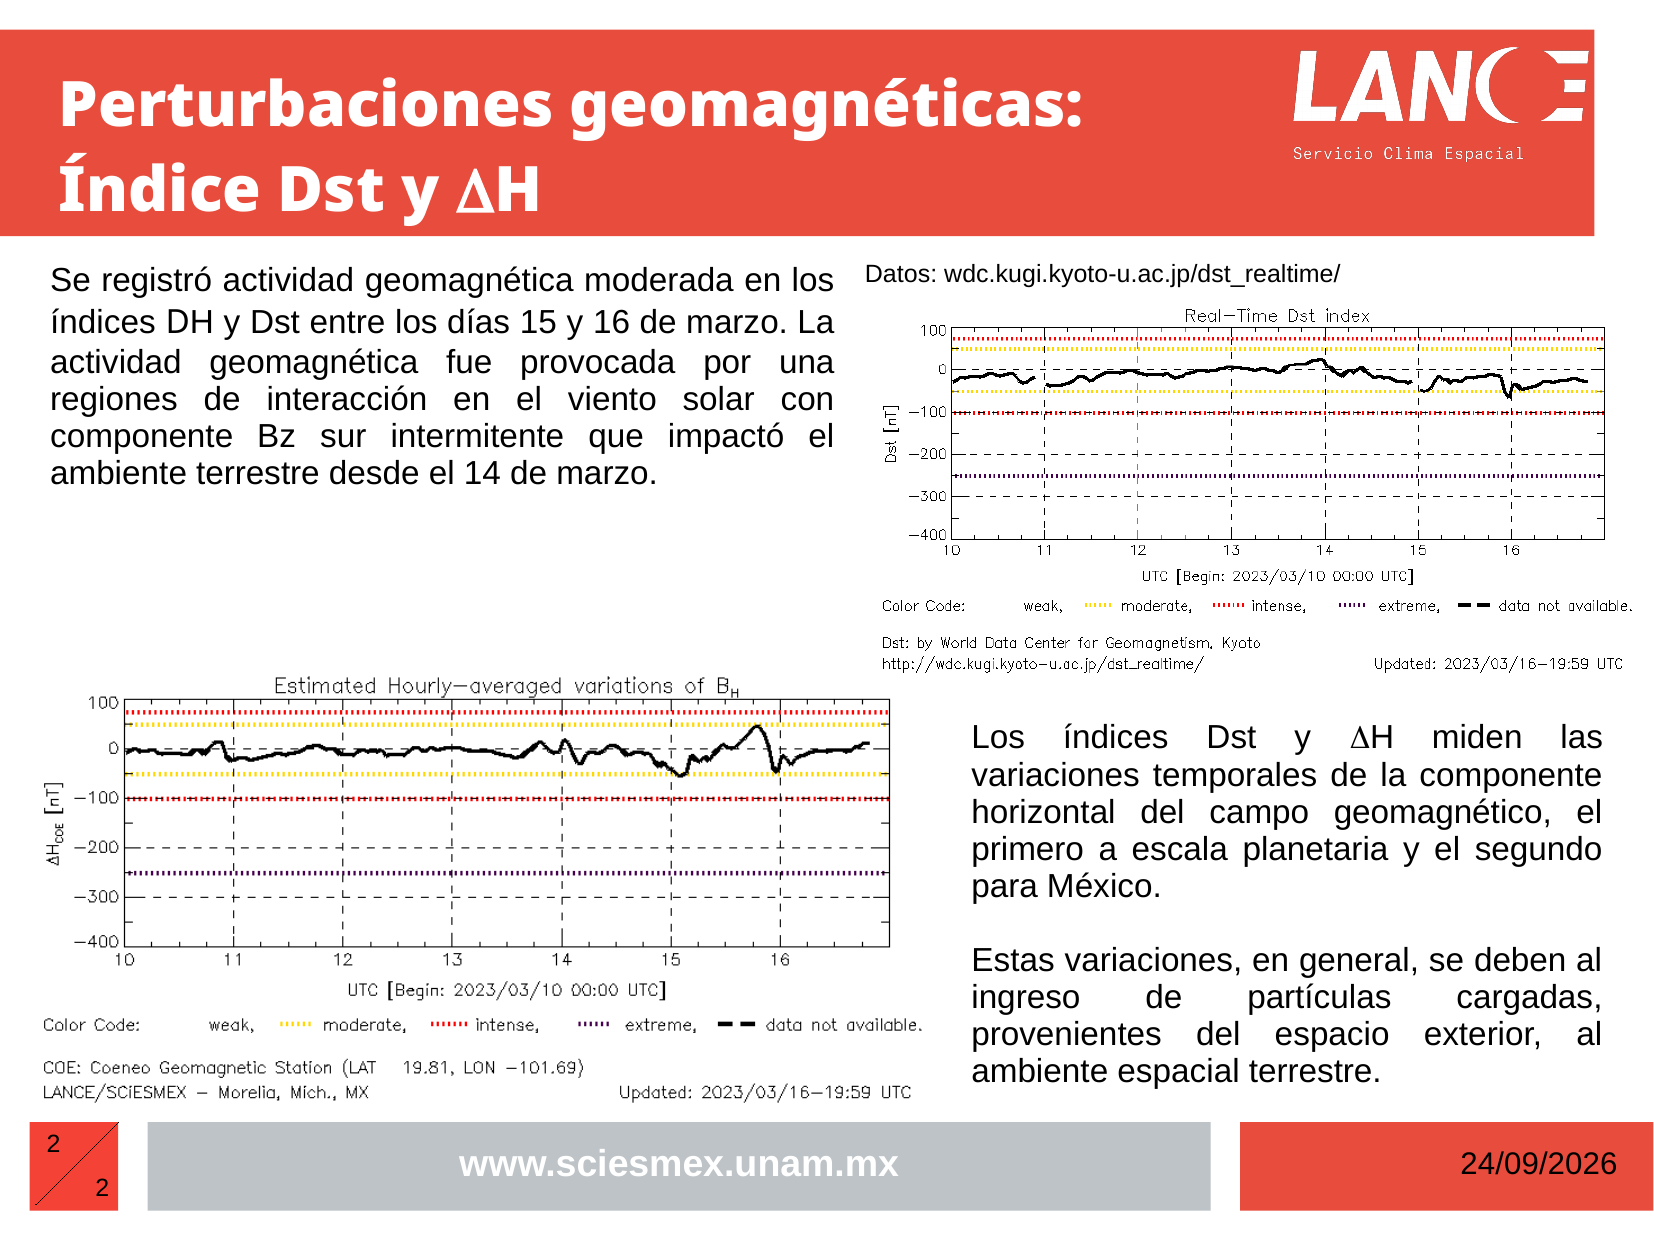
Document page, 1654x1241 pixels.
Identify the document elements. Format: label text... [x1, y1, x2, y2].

text_box Los índices Dst y DH miden las variaciones temporales de la componente horizontal del campo geomagnético, el primero a escala planetaria y el segundo para México. Estas variaciones, en general, se deben al ingreso de partículas cargadas, provenientes del espacio exterior, al ambiente espacial terrestre. [956, 711, 1619, 1097]
text_box <número> [31, 1122, 176, 1170]
text_box Datos: wdc.kugi.kyoto-u.ac.jp/dst_realtime/ [850, 252, 1371, 296]
text_box www.sciesmex.unam.mx [153, 1122, 1205, 1205]
text_box 2 [35, 1151, 125, 1209]
text_box Se registró actividad geomagnética moderada en los índices DH y Dst entre los días 15 y 16 de marzo. La actividad geomagnética fue provocada por una regiones de interacción en el viento solar con componente Bz sur intermitente que impactó el ambiente terrestre desde el 14 de marzo. [35, 253, 851, 640]
picture [1293, 47, 1589, 162]
title Perturbaciones geomagnéticas: Índice Dst y DH [59, 59, 1312, 207]
picture [34, 289, 1642, 1105]
text_box 16/03/2023 [1424, 1122, 1654, 1205]
